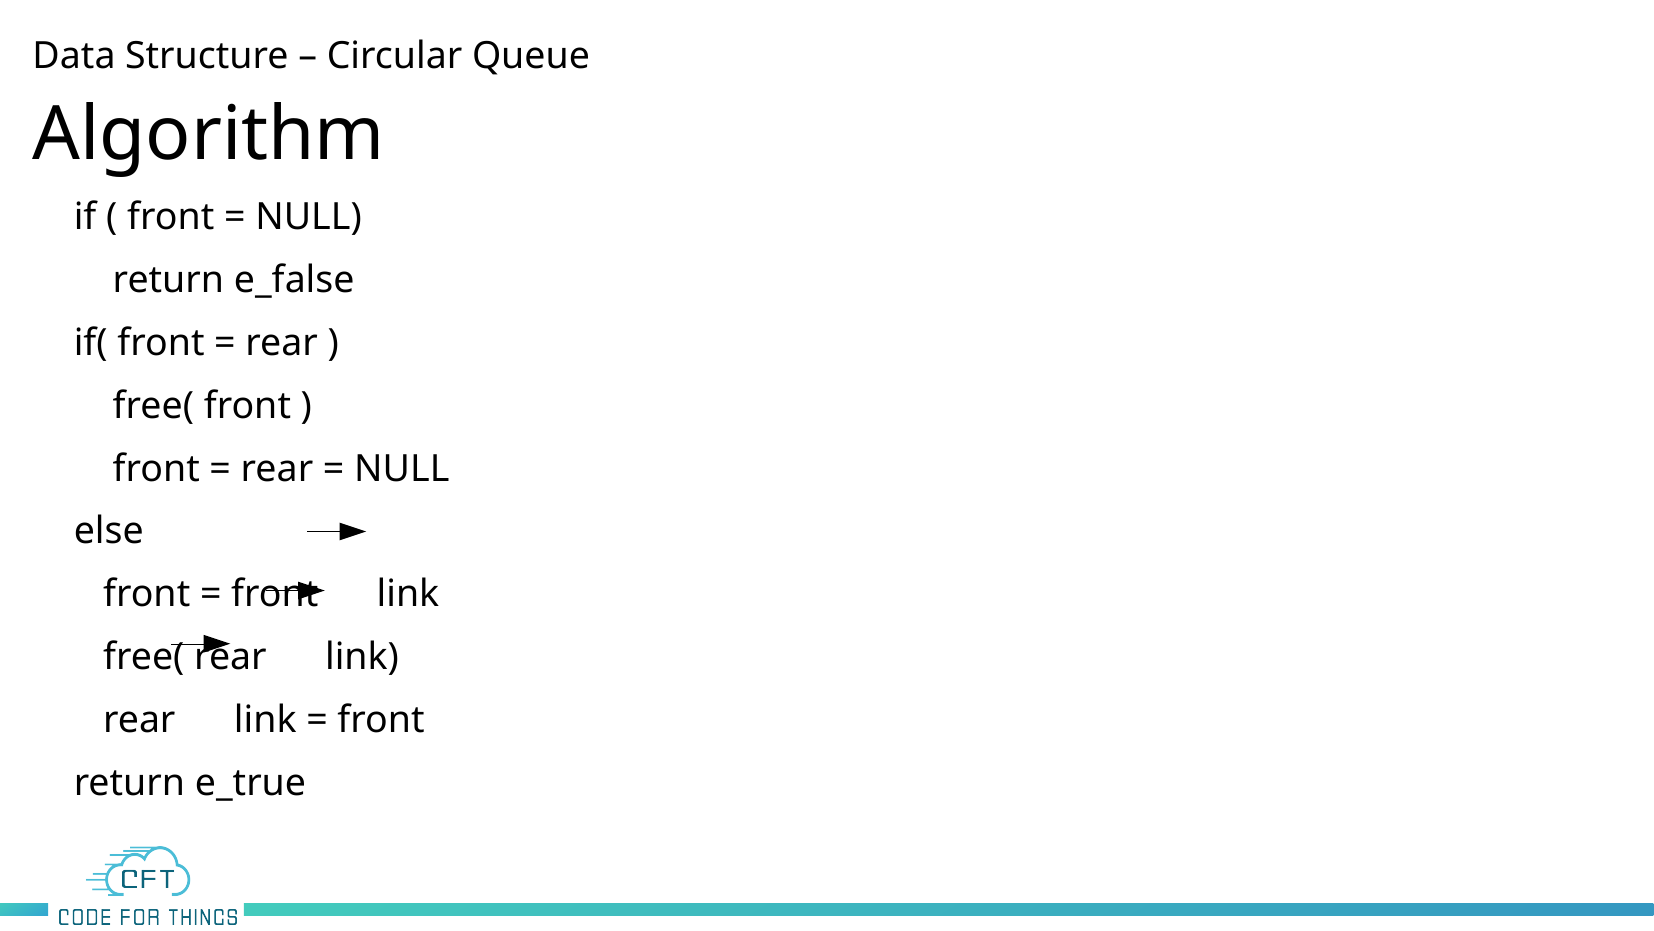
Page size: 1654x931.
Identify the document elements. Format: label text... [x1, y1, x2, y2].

text_box if ( front = NULL) return e_false if( front = rear ) free( front ) front = rear = NULL else front = front link free( rear link) rear link = front return e_true [0, 182, 727, 851]
picture [59, 851, 237, 925]
title Data Structure – Circular Queue Algorithm [32, 11, 1524, 199]
